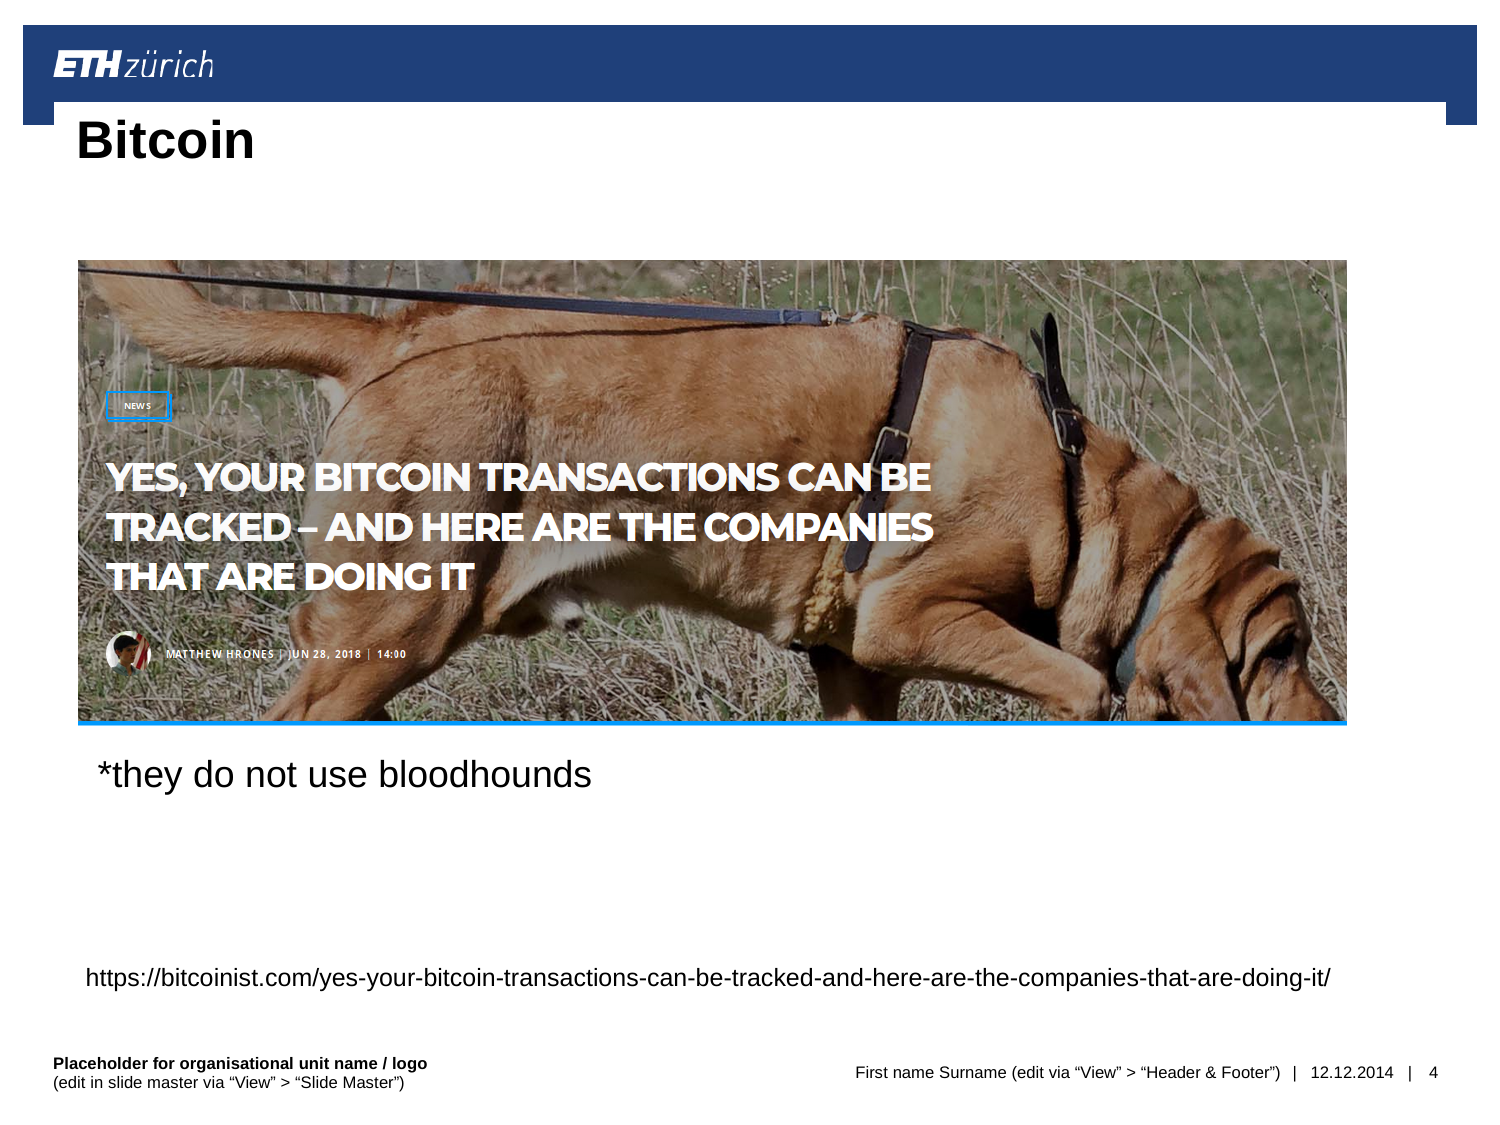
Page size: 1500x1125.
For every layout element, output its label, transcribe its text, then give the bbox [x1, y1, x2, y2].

text_box *they do not use bloodhounds [82, 746, 608, 804]
picture [78, 260, 1347, 726]
text_box https://bitcoinist.com/yes-your-bitcoin-transactions-can-be-tracked-and-here-are-the-companies-that-are-doing-it/ [70, 956, 1349, 1000]
title Bitcoin [53, 101, 1447, 262]
